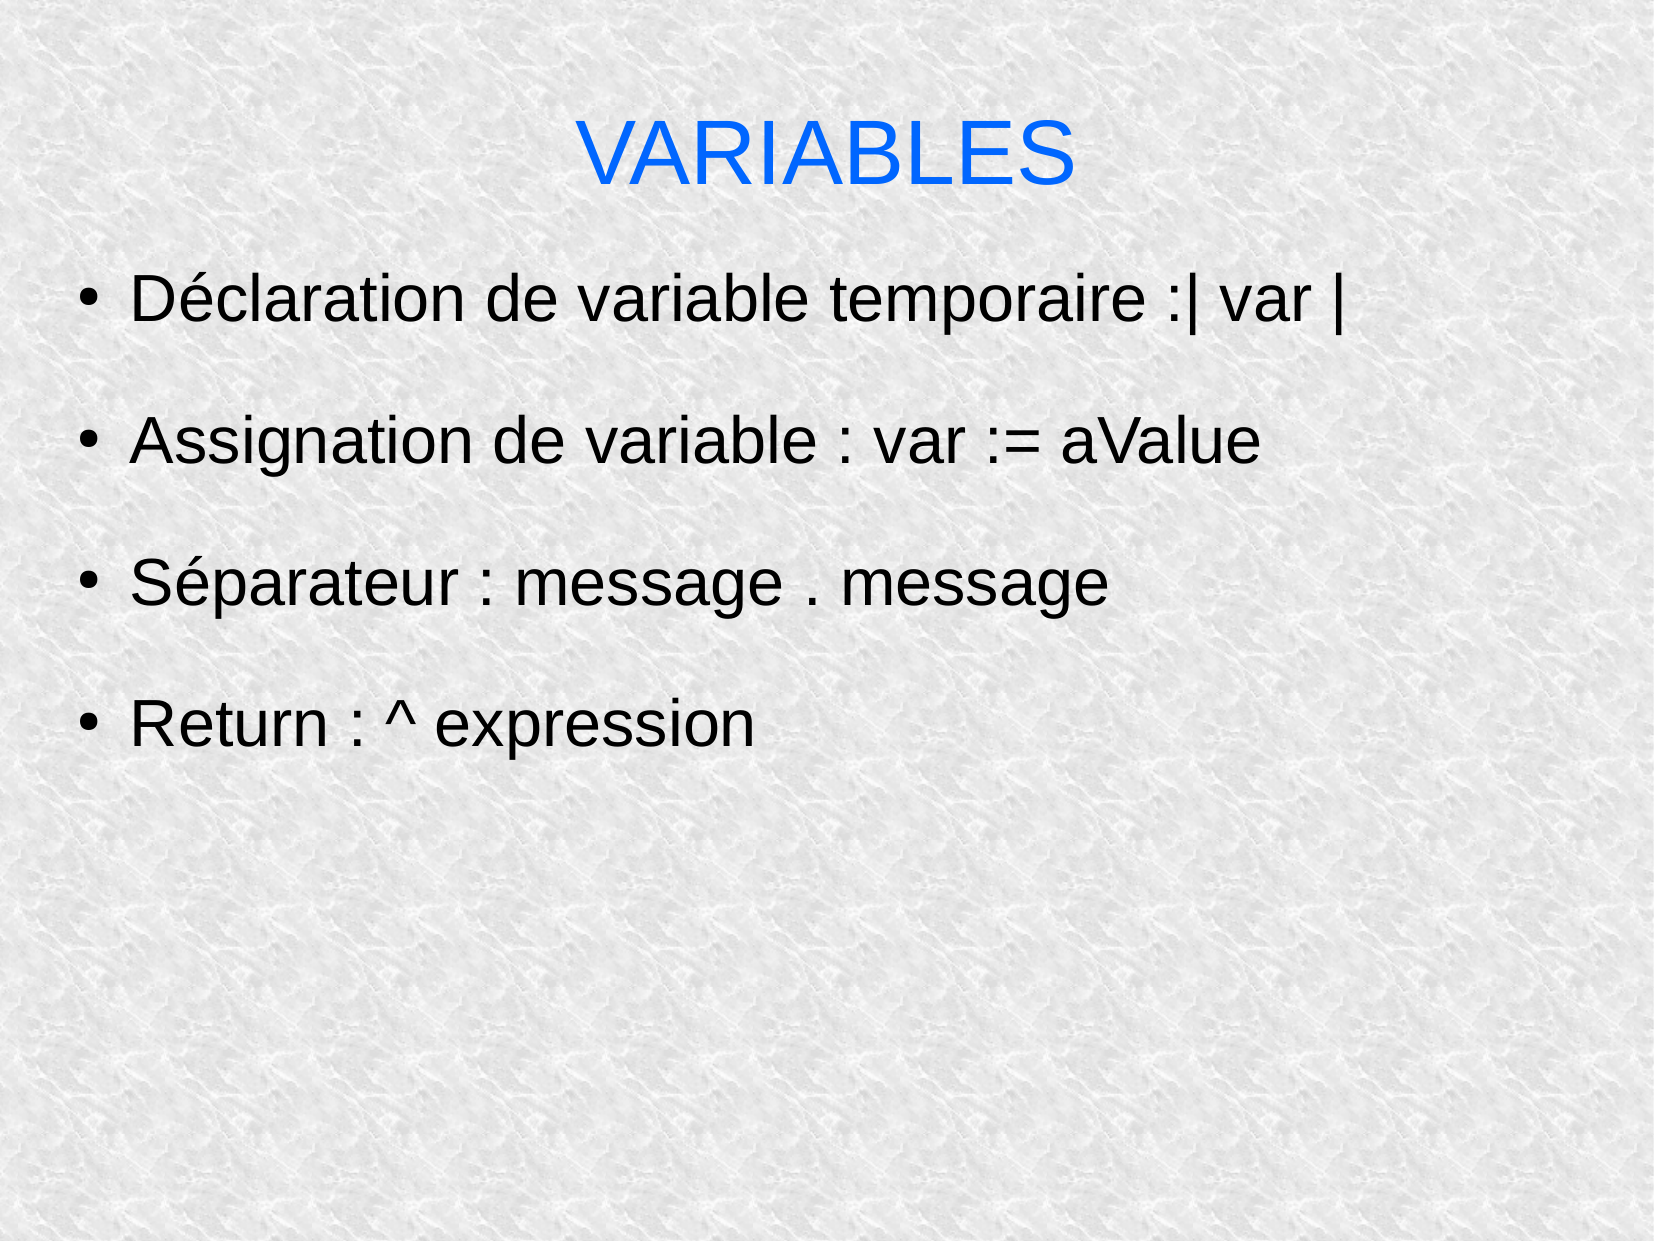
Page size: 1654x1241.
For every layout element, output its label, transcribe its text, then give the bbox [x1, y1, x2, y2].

list Déclaration de variable temporaire :| var | Assignation de variable : var := aValue Séparateur : message . message Return : ^ expression [59, 261, 1548, 981]
picture [0, 0, 1654, 1241]
title VARIABLES [82, 49, 1571, 257]
